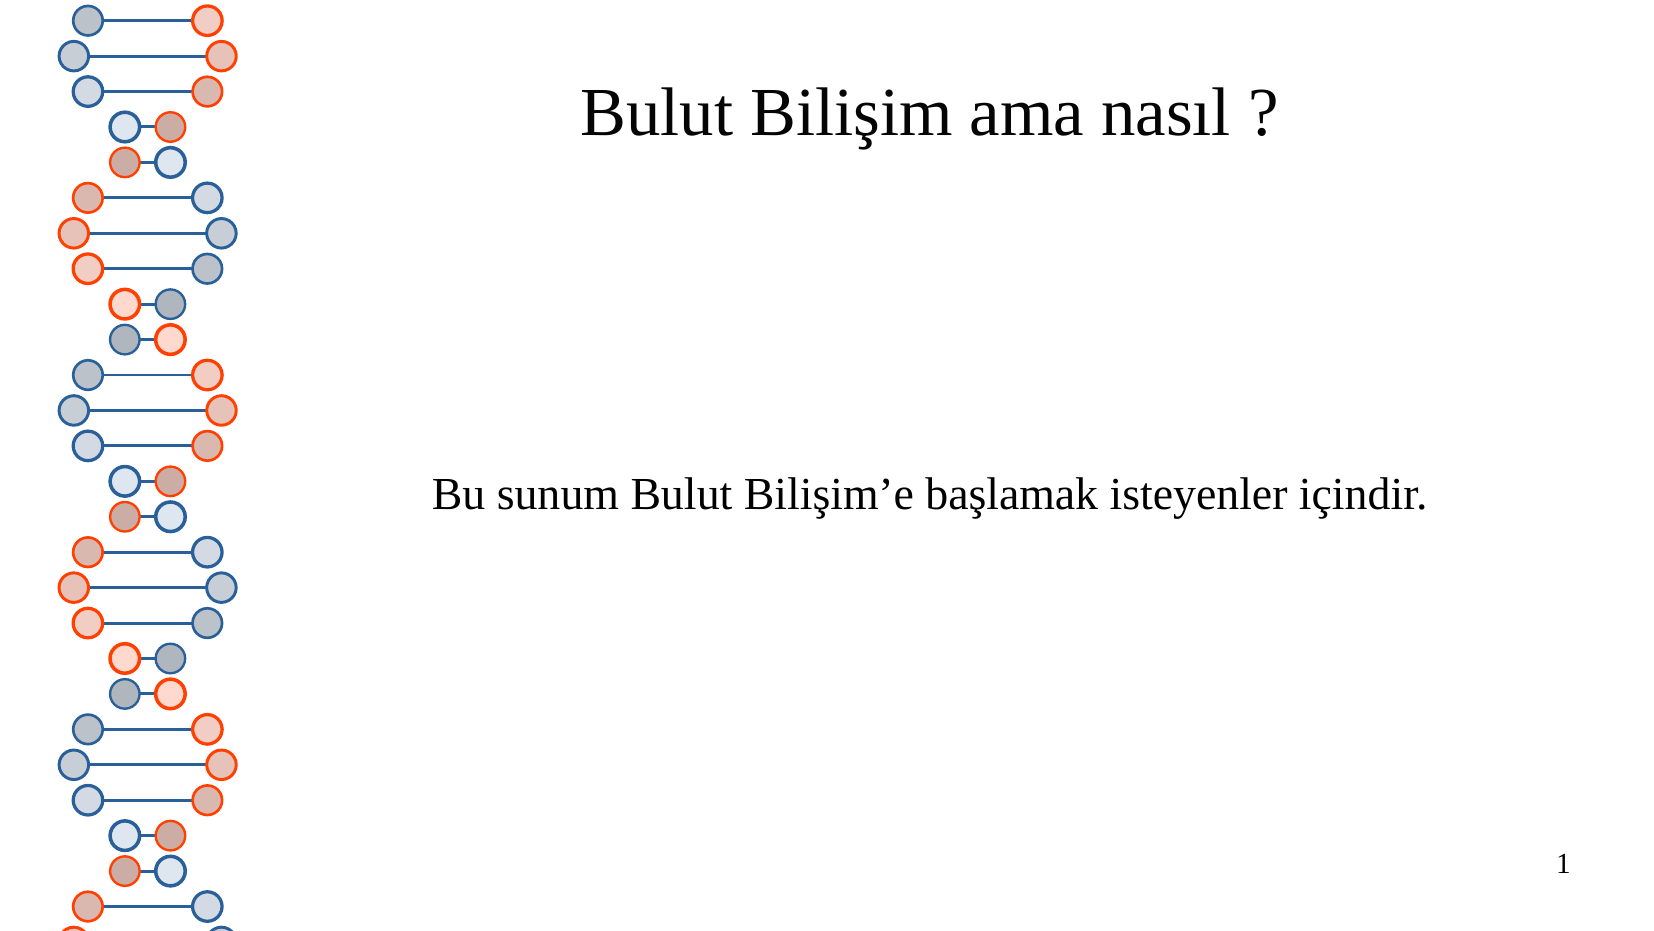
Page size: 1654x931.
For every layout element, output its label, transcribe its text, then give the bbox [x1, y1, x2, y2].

title Bulut Bilişim ama nasıl ? [265, 35, 1595, 189]
subtitle Bu sunum Bulut Bilişim’e başlamak isteyenler içindir. [265, 224, 1595, 764]
